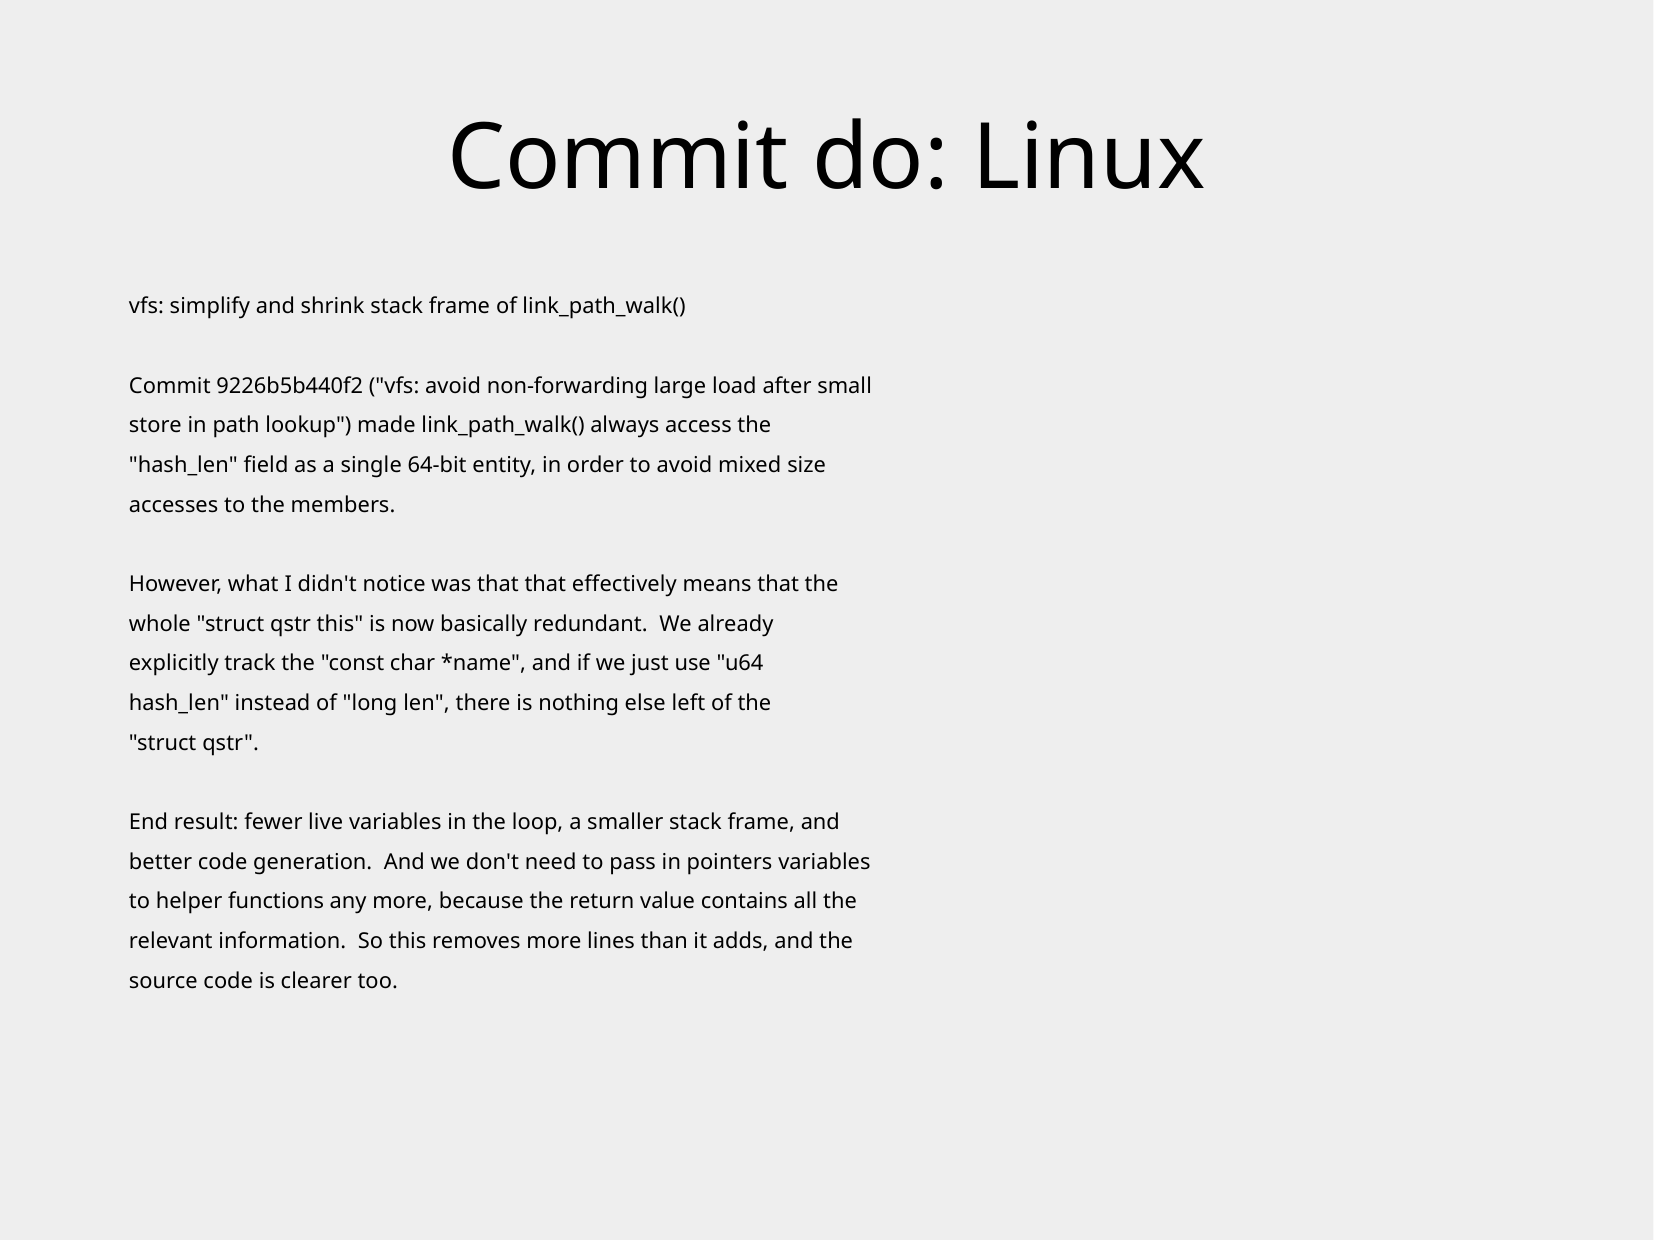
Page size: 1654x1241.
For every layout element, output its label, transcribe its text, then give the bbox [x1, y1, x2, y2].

text_box [82, 290, 1571, 1010]
title Commit do: Linux [82, 49, 1571, 257]
